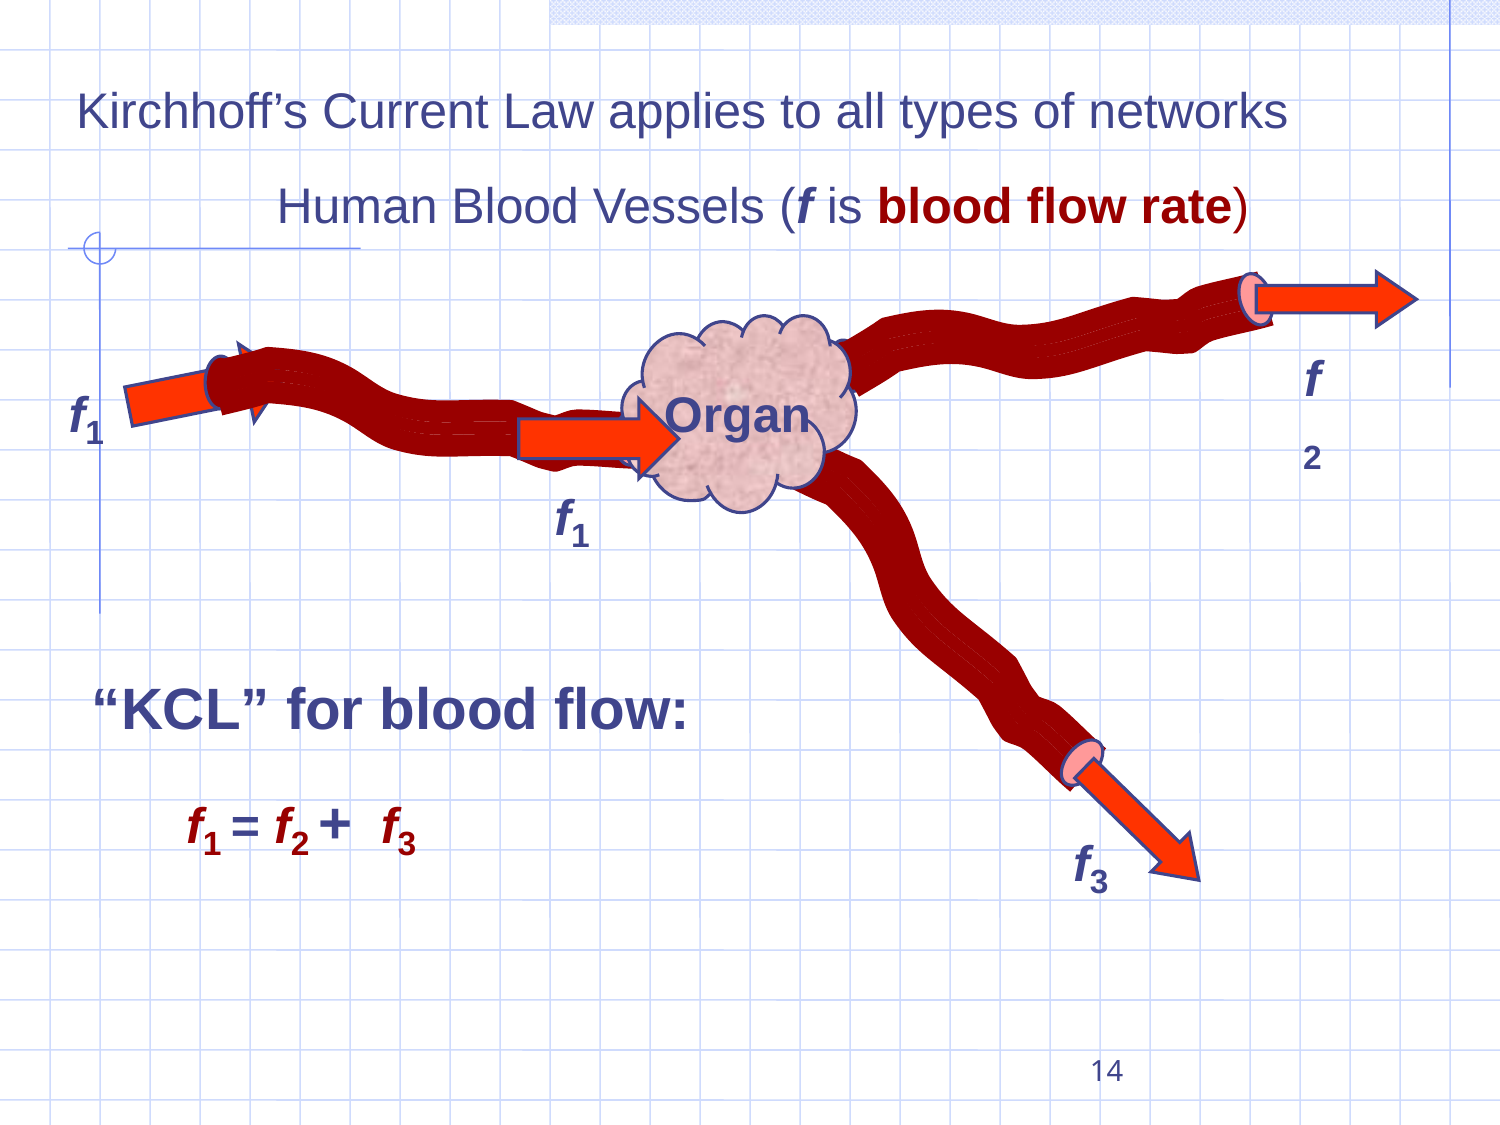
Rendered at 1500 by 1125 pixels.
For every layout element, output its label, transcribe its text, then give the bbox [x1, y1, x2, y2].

text_box “KCL” for blood flow: [76, 663, 707, 749]
text_box f2 [1279, 339, 1346, 415]
text_box [124, 356, 225, 427]
text_box Kirchhoff’s Current Law applies to all types of networks [60, 71, 1307, 147]
text_box Human Blood Vessels (f is blood flow rate) [261, 165, 1267, 241]
text_box [238, 343, 250, 354]
text_box [1238, 271, 1417, 327]
text_box [1061, 740, 1199, 881]
text_box f1 = f2 + f3 [171, 777, 512, 863]
text_box Organ [648, 375, 827, 451]
text_box [518, 315, 857, 513]
text_box [251, 404, 267, 423]
text_box f1 [53, 375, 119, 451]
text_box [1074, 1025, 1388, 1101]
text_box f3 [1058, 823, 1124, 899]
text_box f1 [539, 477, 605, 553]
